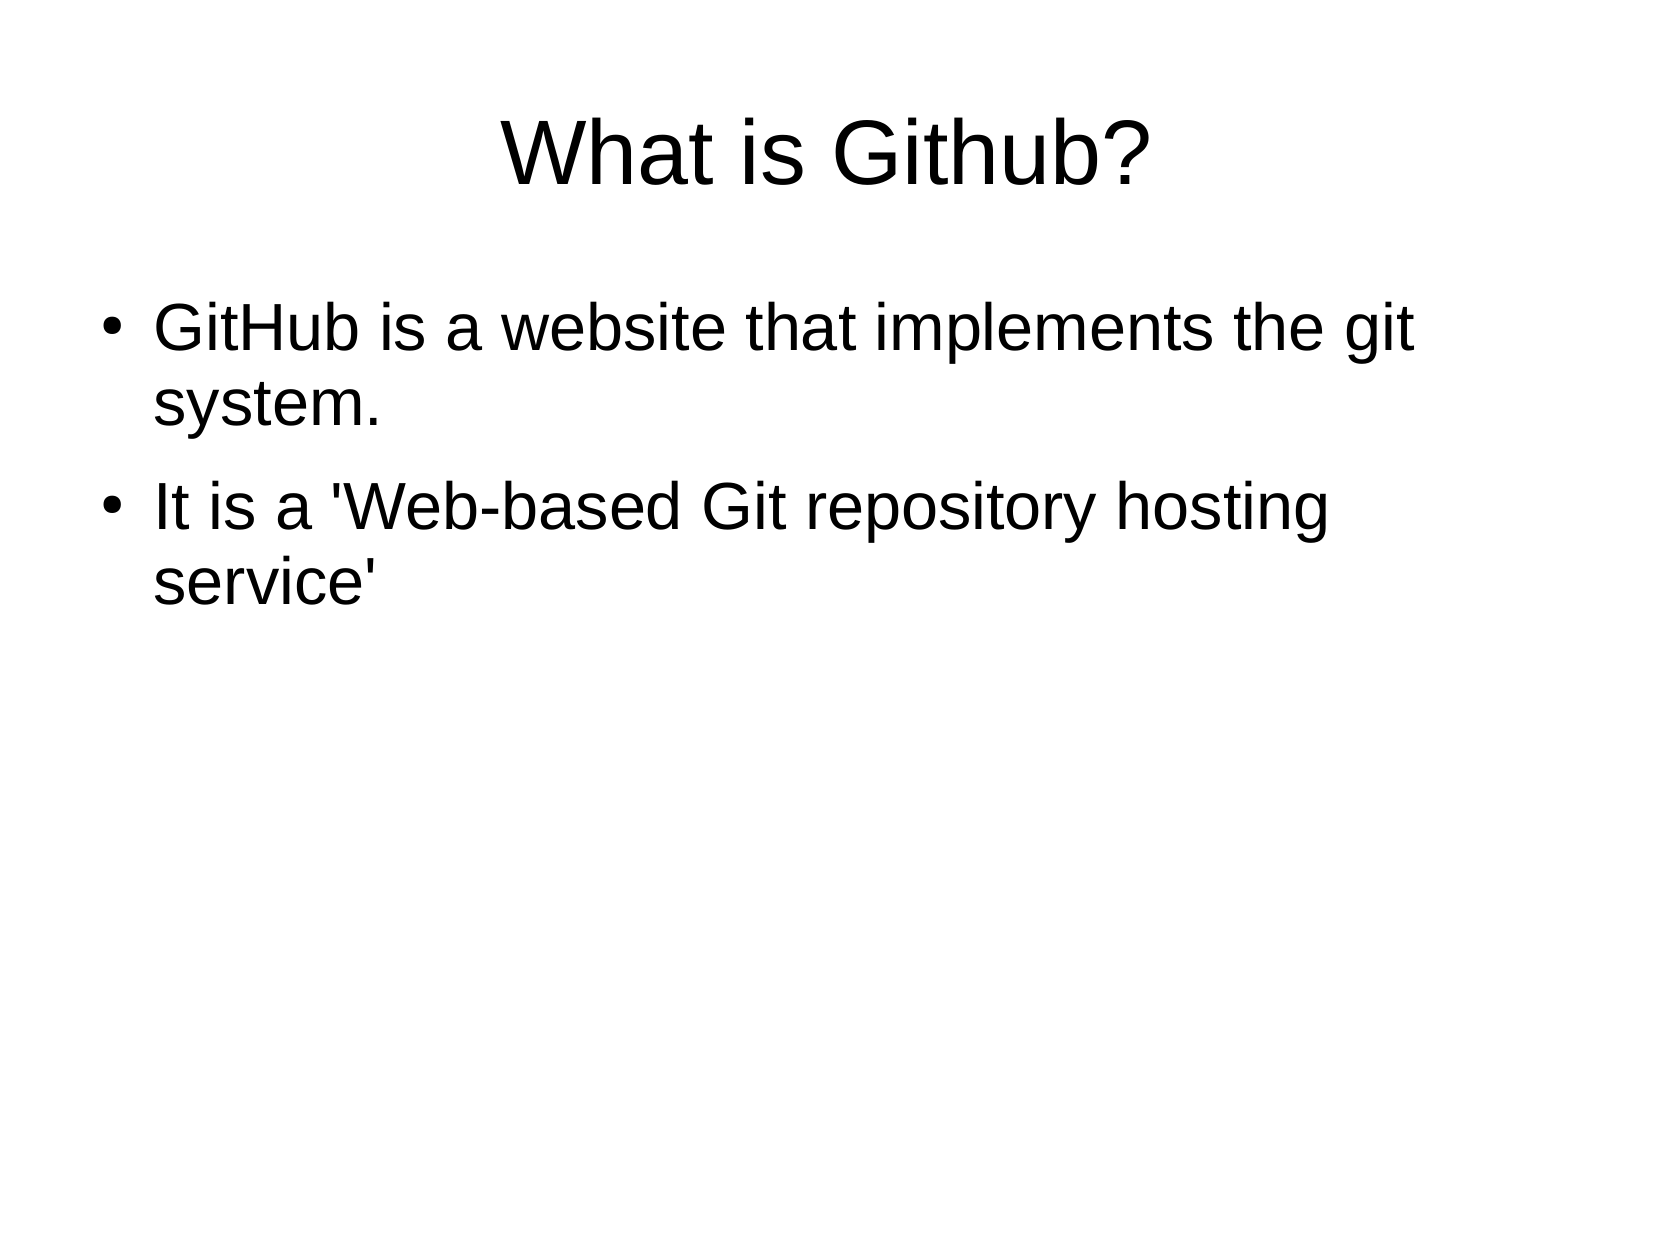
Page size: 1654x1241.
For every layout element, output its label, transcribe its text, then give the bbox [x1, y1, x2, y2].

title What is Github? [82, 49, 1571, 257]
list GitHub is a website that implements the git system. It is a 'Web-based Git repository hosting service' [82, 290, 1571, 1010]
